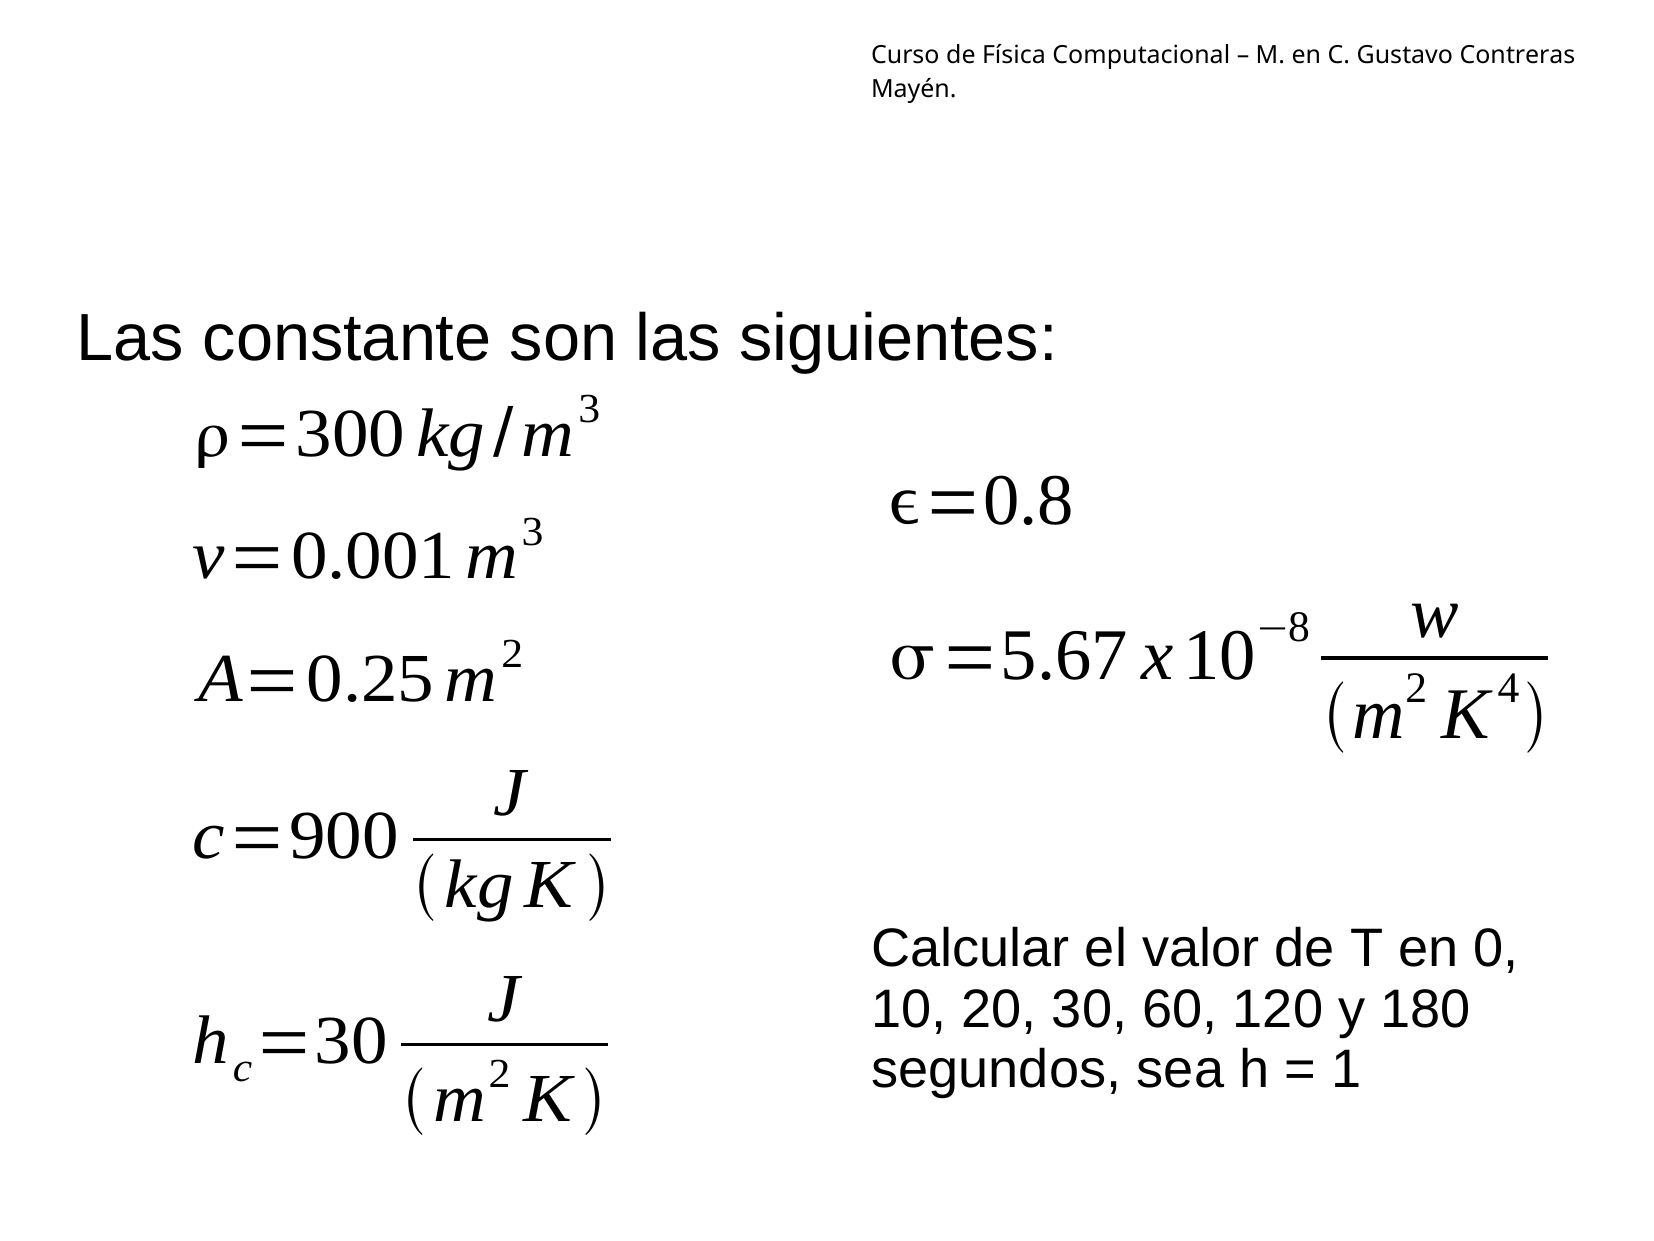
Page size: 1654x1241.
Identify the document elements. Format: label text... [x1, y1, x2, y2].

chart [882, 460, 1558, 757]
subtitle Las constante son las siguientes: [76, 260, 1565, 414]
chart [184, 383, 621, 1141]
text_box Calcular el valor de T en 0, 10, 20, 30, 60, 120 y 180 segundos, sea h = 1 [856, 910, 1595, 1107]
